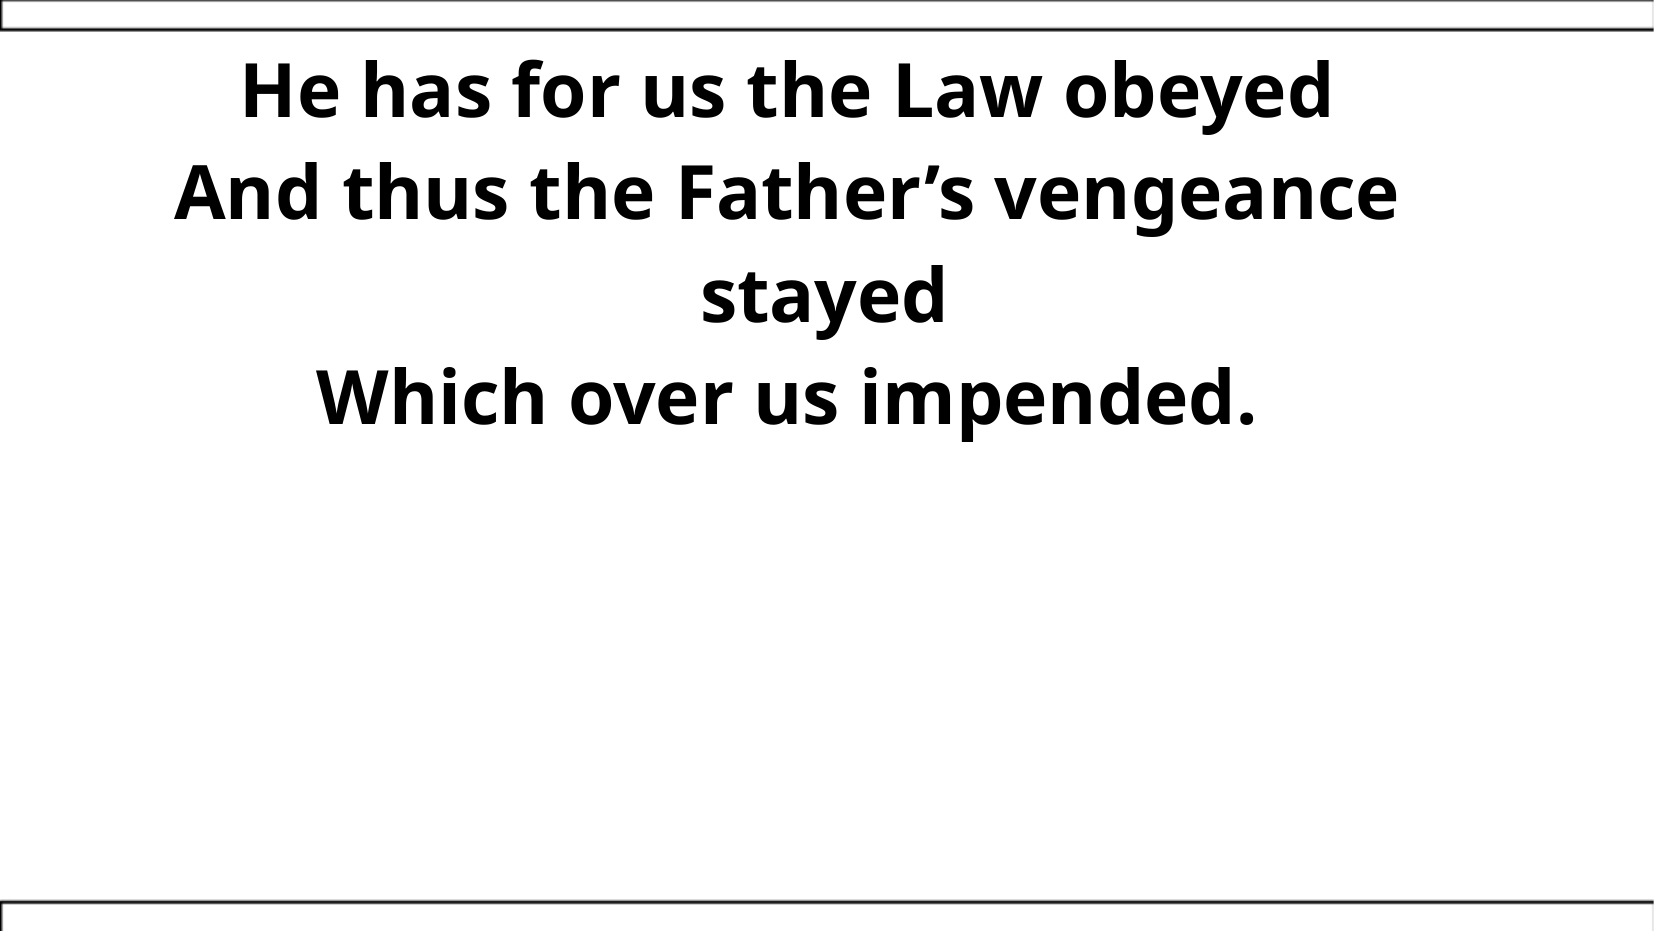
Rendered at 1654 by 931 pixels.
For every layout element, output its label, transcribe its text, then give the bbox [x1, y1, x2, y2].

text_box He has for us the Law obeyed And thus the Father’s vengeance stayed Which over us impended. [60, 30, 1516, 361]
picture [0, 0, 1654, 931]
